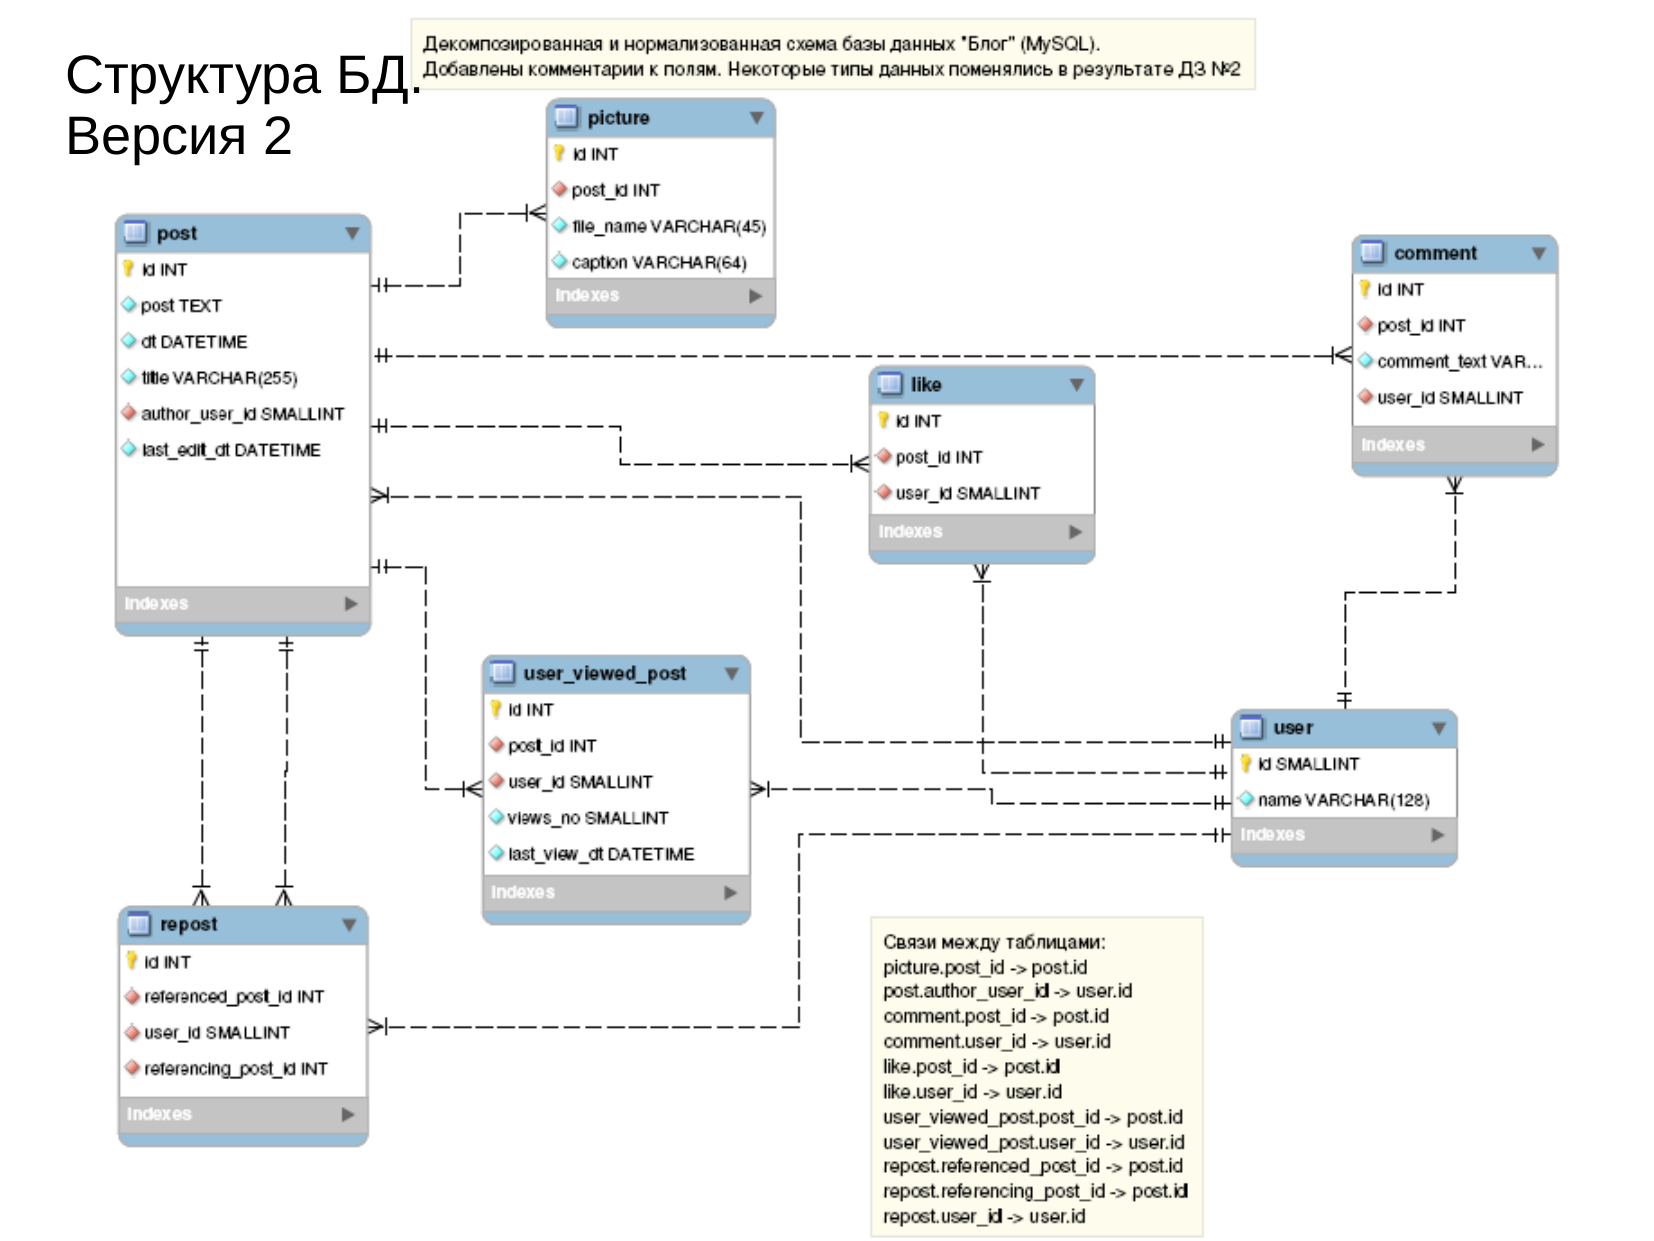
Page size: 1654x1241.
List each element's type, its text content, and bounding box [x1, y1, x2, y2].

title Структура БД. Версия 2 [64, 27, 1554, 184]
picture [108, 4, 1572, 1241]
